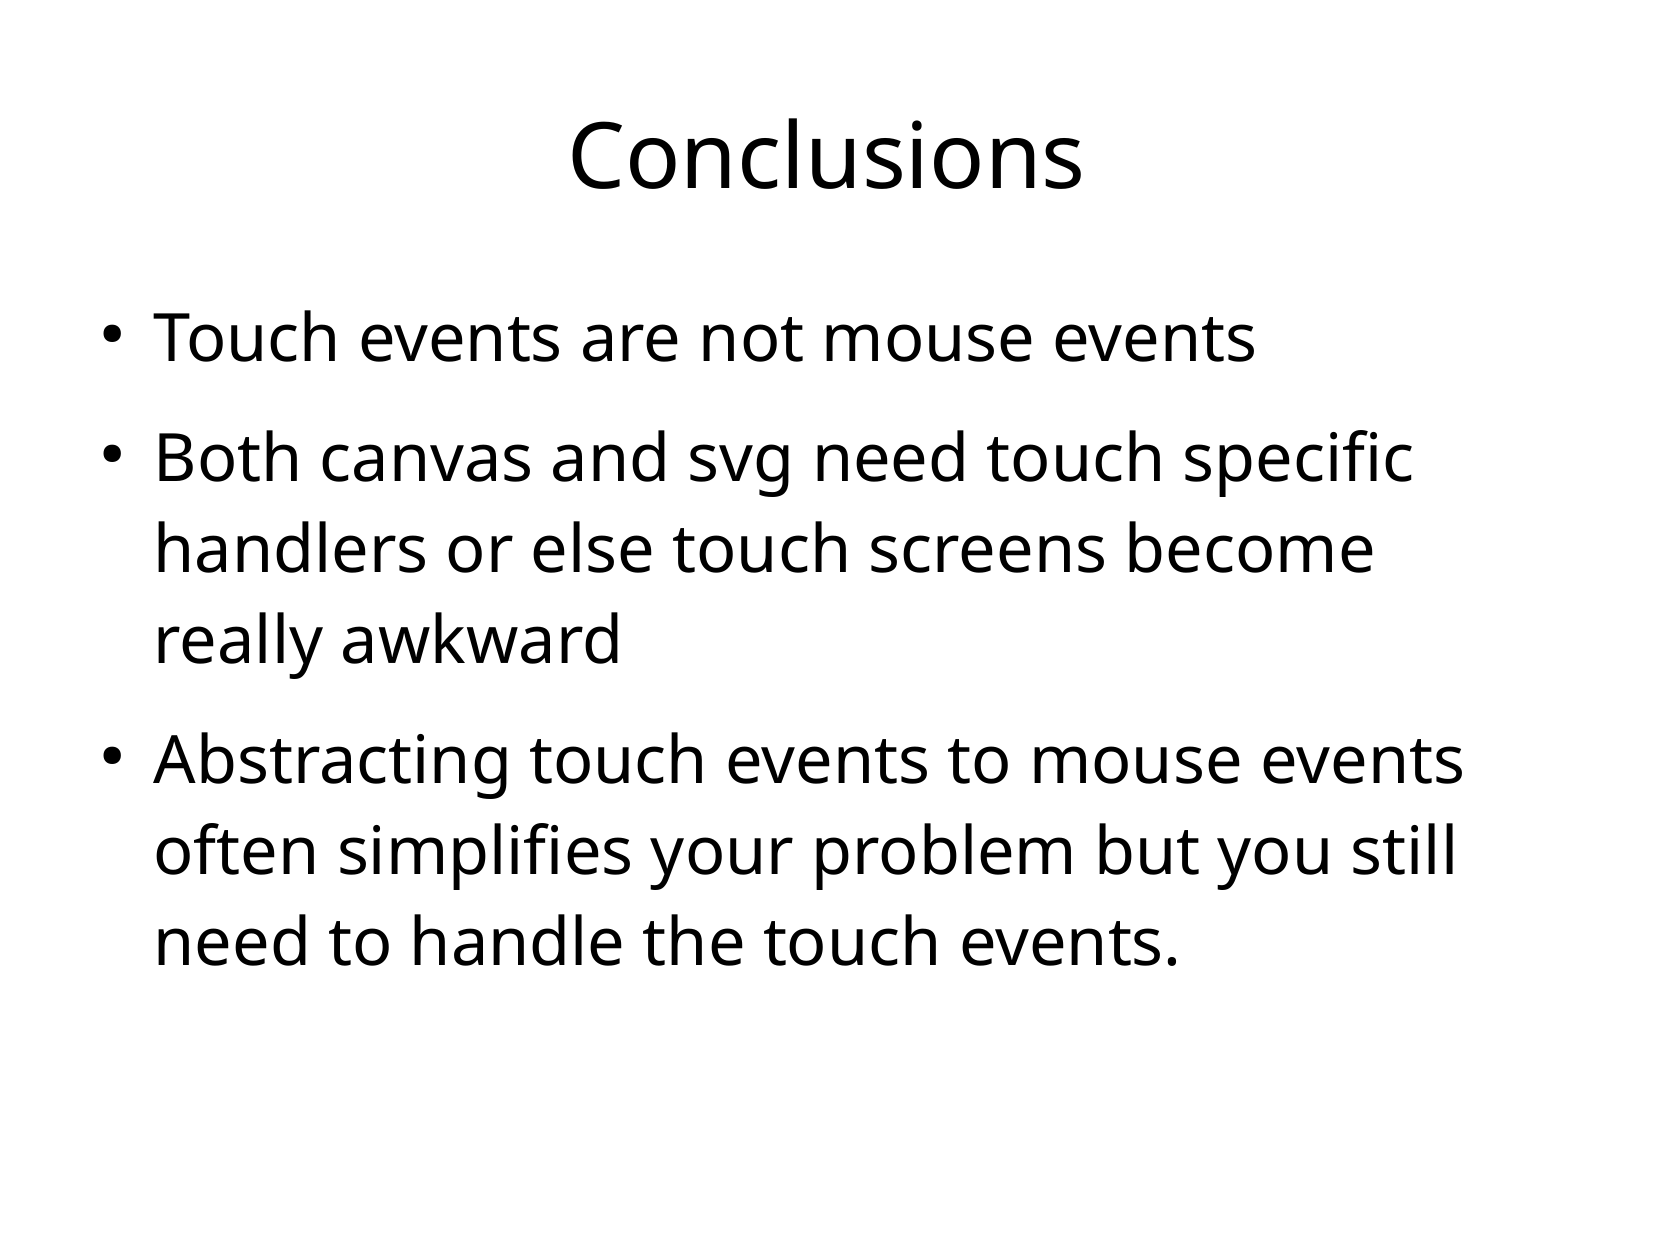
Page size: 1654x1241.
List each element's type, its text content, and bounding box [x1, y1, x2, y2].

list Touch events are not mouse events Both canvas and svg need touch specific handlers or else touch screens become really awkward Abstracting touch events to mouse events often simplifies your problem but you still need to handle the touch events. [82, 290, 1538, 1010]
title Conclusions [82, 49, 1571, 257]
